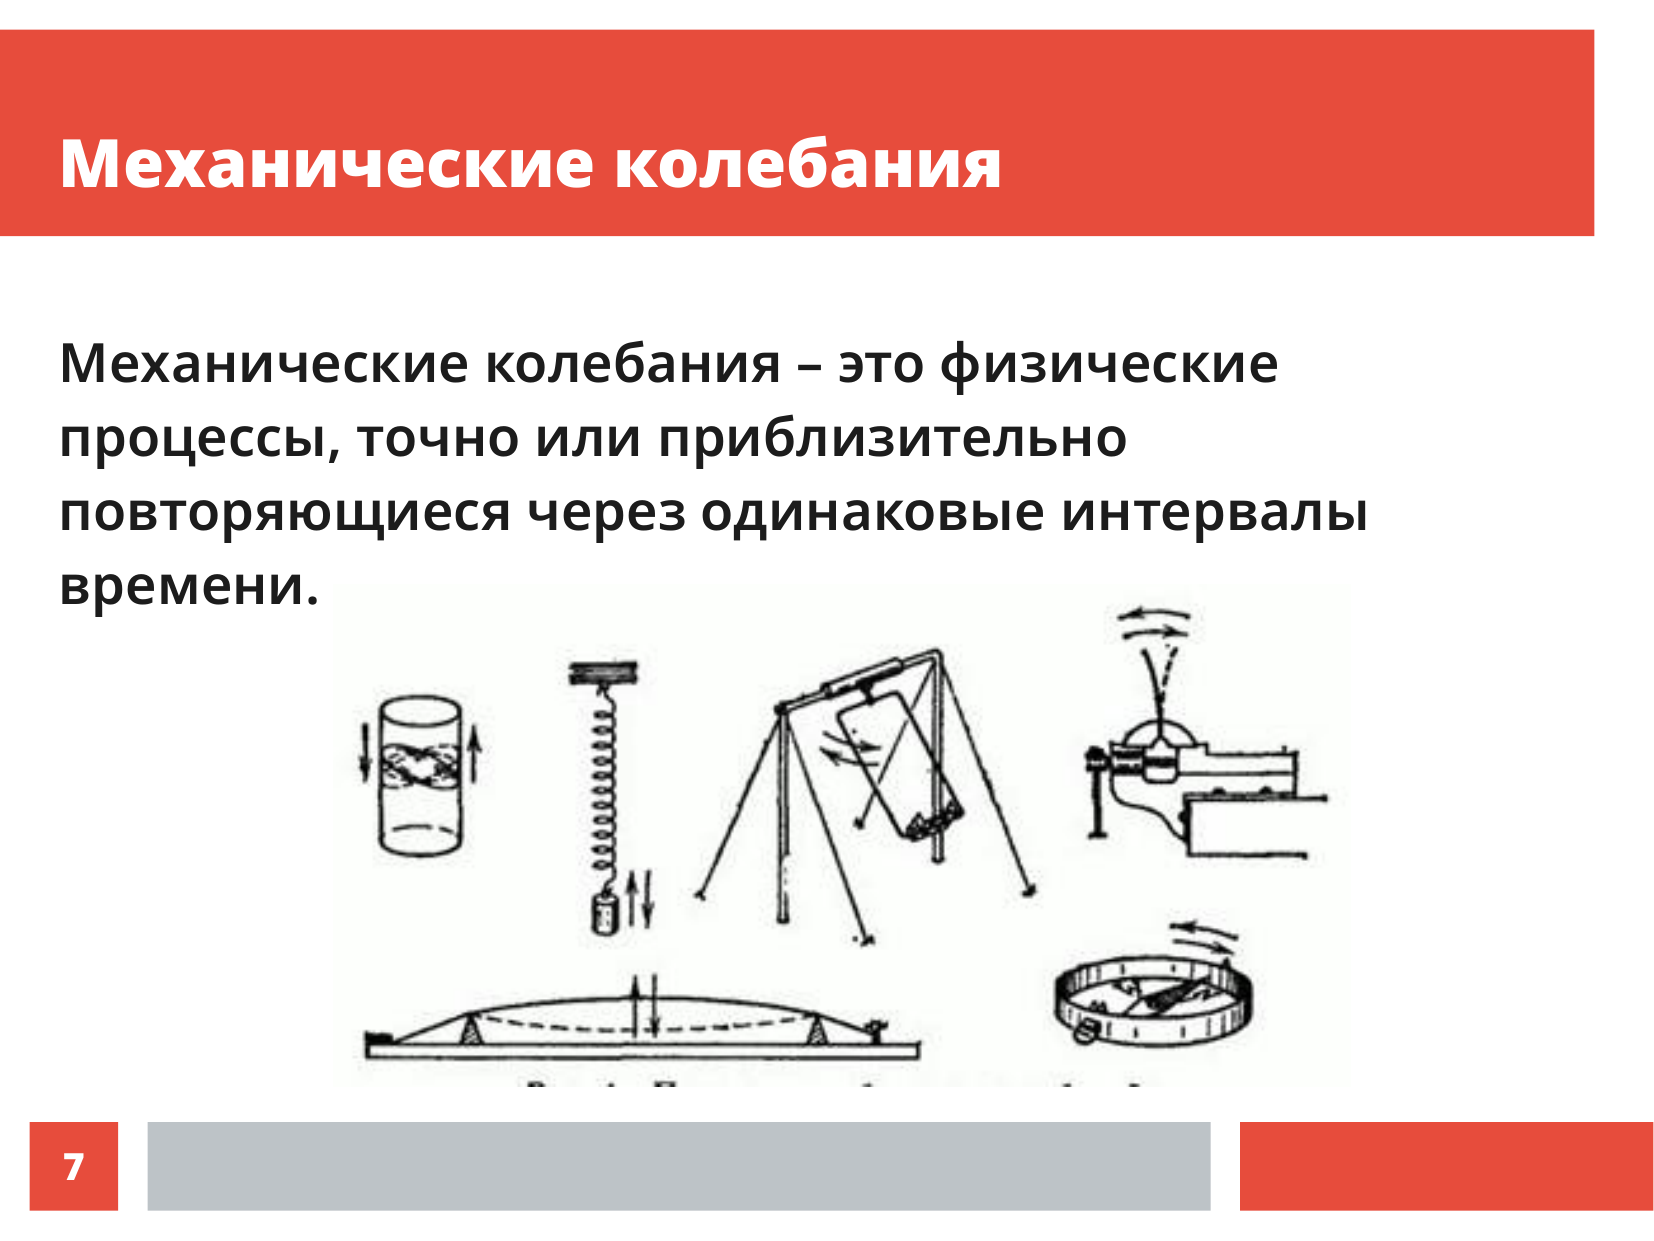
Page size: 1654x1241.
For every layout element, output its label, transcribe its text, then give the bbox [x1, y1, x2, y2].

list Механические колебания – это физические процессы, точно или приблизительно повторяющиеся через одинаковые интервалы времени. [59, 324, 1565, 1093]
title Механические колебания [59, 59, 1595, 207]
picture [333, 584, 1351, 1087]
